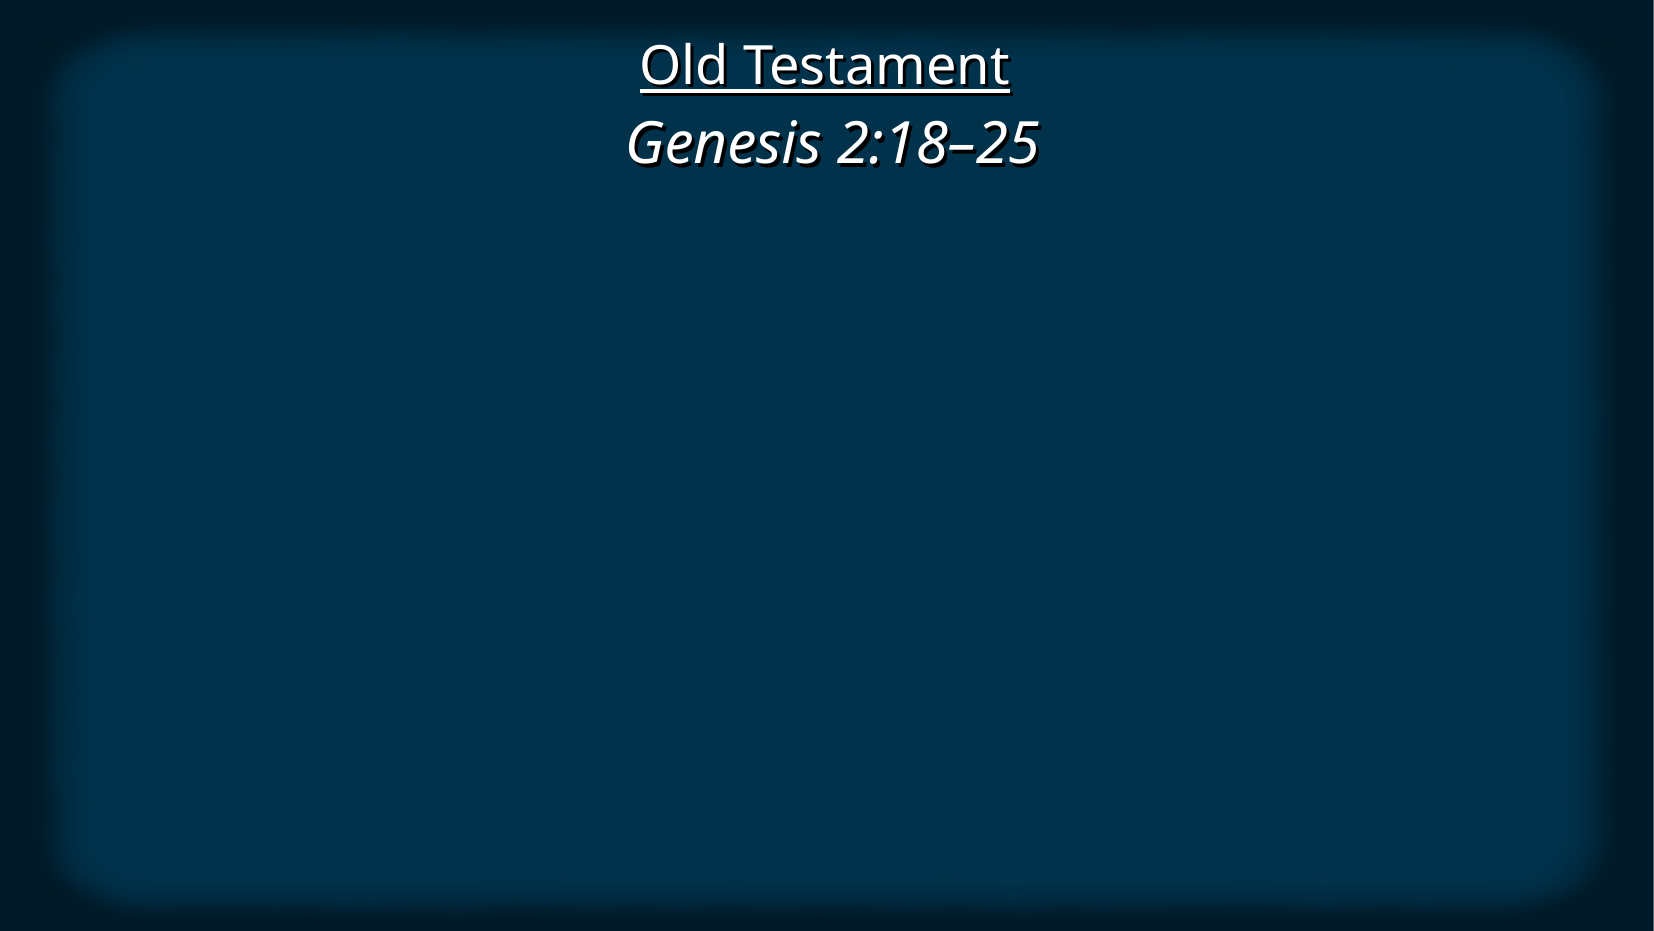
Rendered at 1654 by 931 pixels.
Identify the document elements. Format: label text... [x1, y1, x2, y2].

text_box Old Testament Genesis 2:18–25 [90, 15, 1576, 374]
picture [0, 0, 1654, 931]
